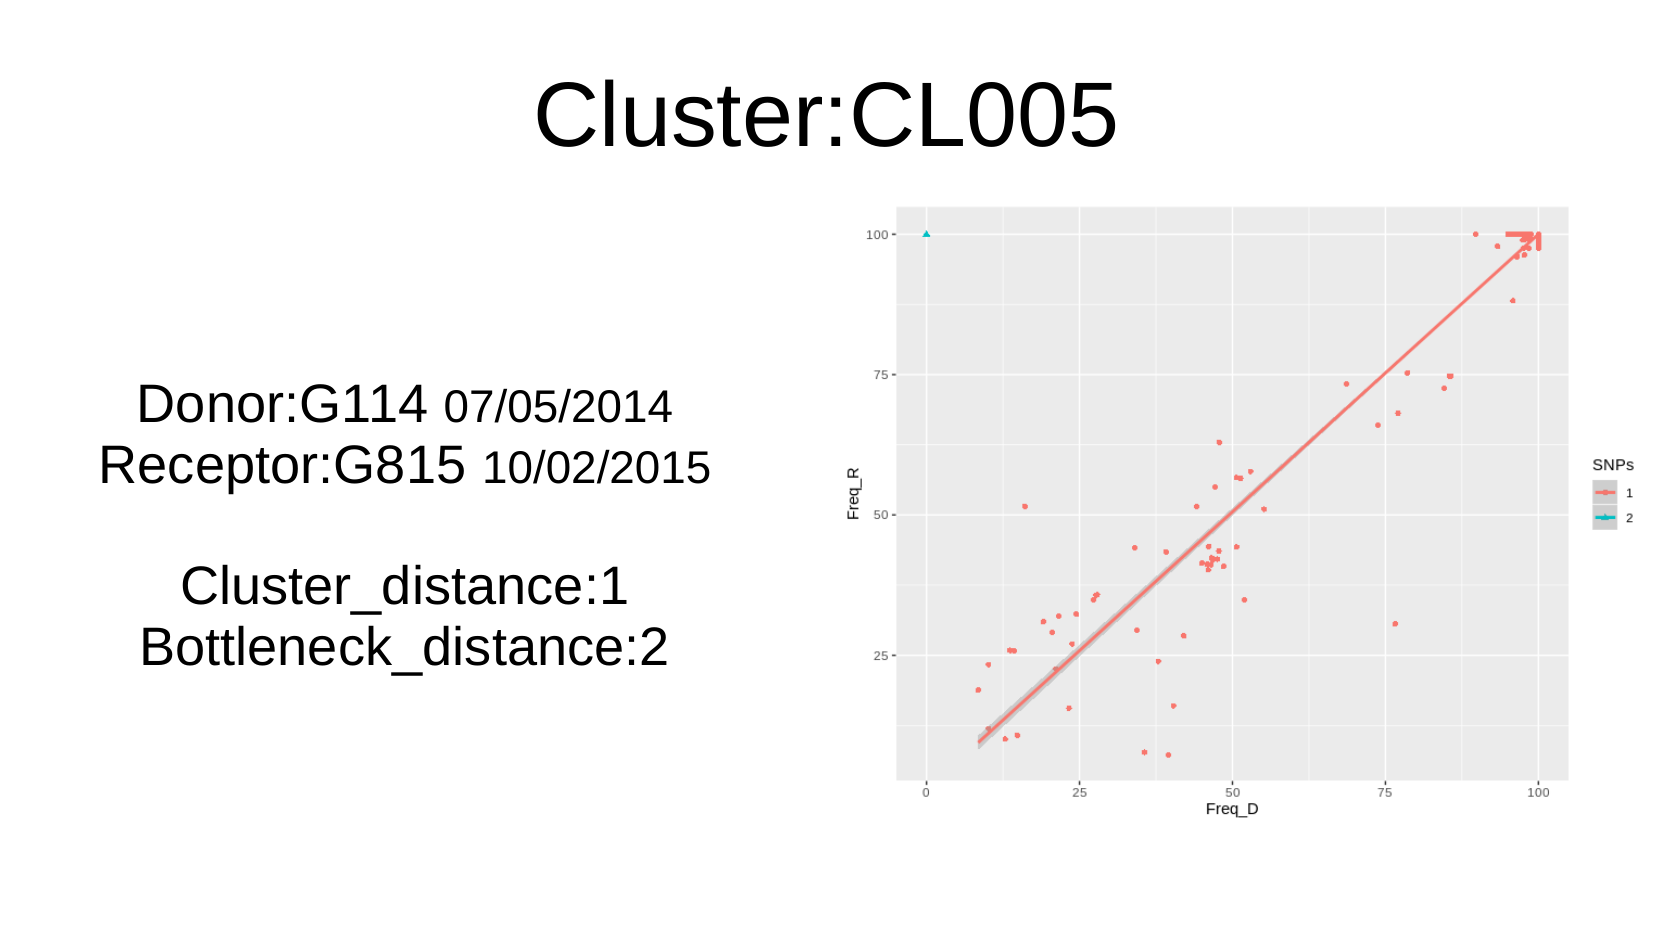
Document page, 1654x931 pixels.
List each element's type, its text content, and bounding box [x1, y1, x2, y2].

title Cluster:CL005 [82, 37, 1571, 193]
text_box Donor:G114 07/05/2014 Receptor:G815 10/02/2015 Cluster_distance:1 Bottleneck_distance:2 [30, 255, 781, 796]
picture [840, 199, 1650, 826]
